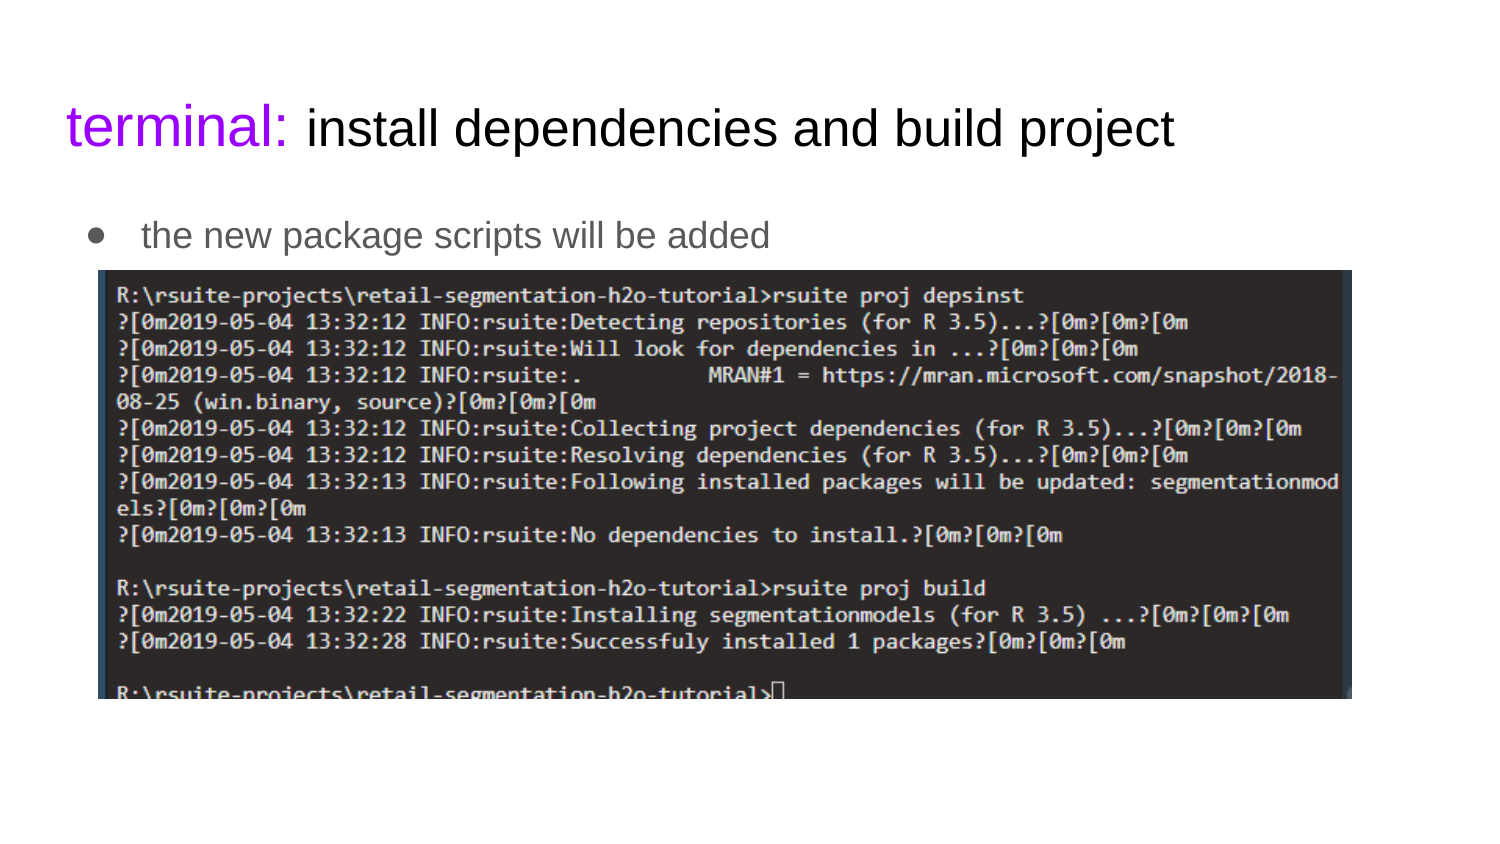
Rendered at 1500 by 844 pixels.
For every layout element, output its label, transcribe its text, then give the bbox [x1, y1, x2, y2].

picture [98, 270, 1352, 699]
list the new package scripts will be added [51, 189, 1449, 750]
title terminal: install dependencies and build project [51, 72, 1449, 167]
